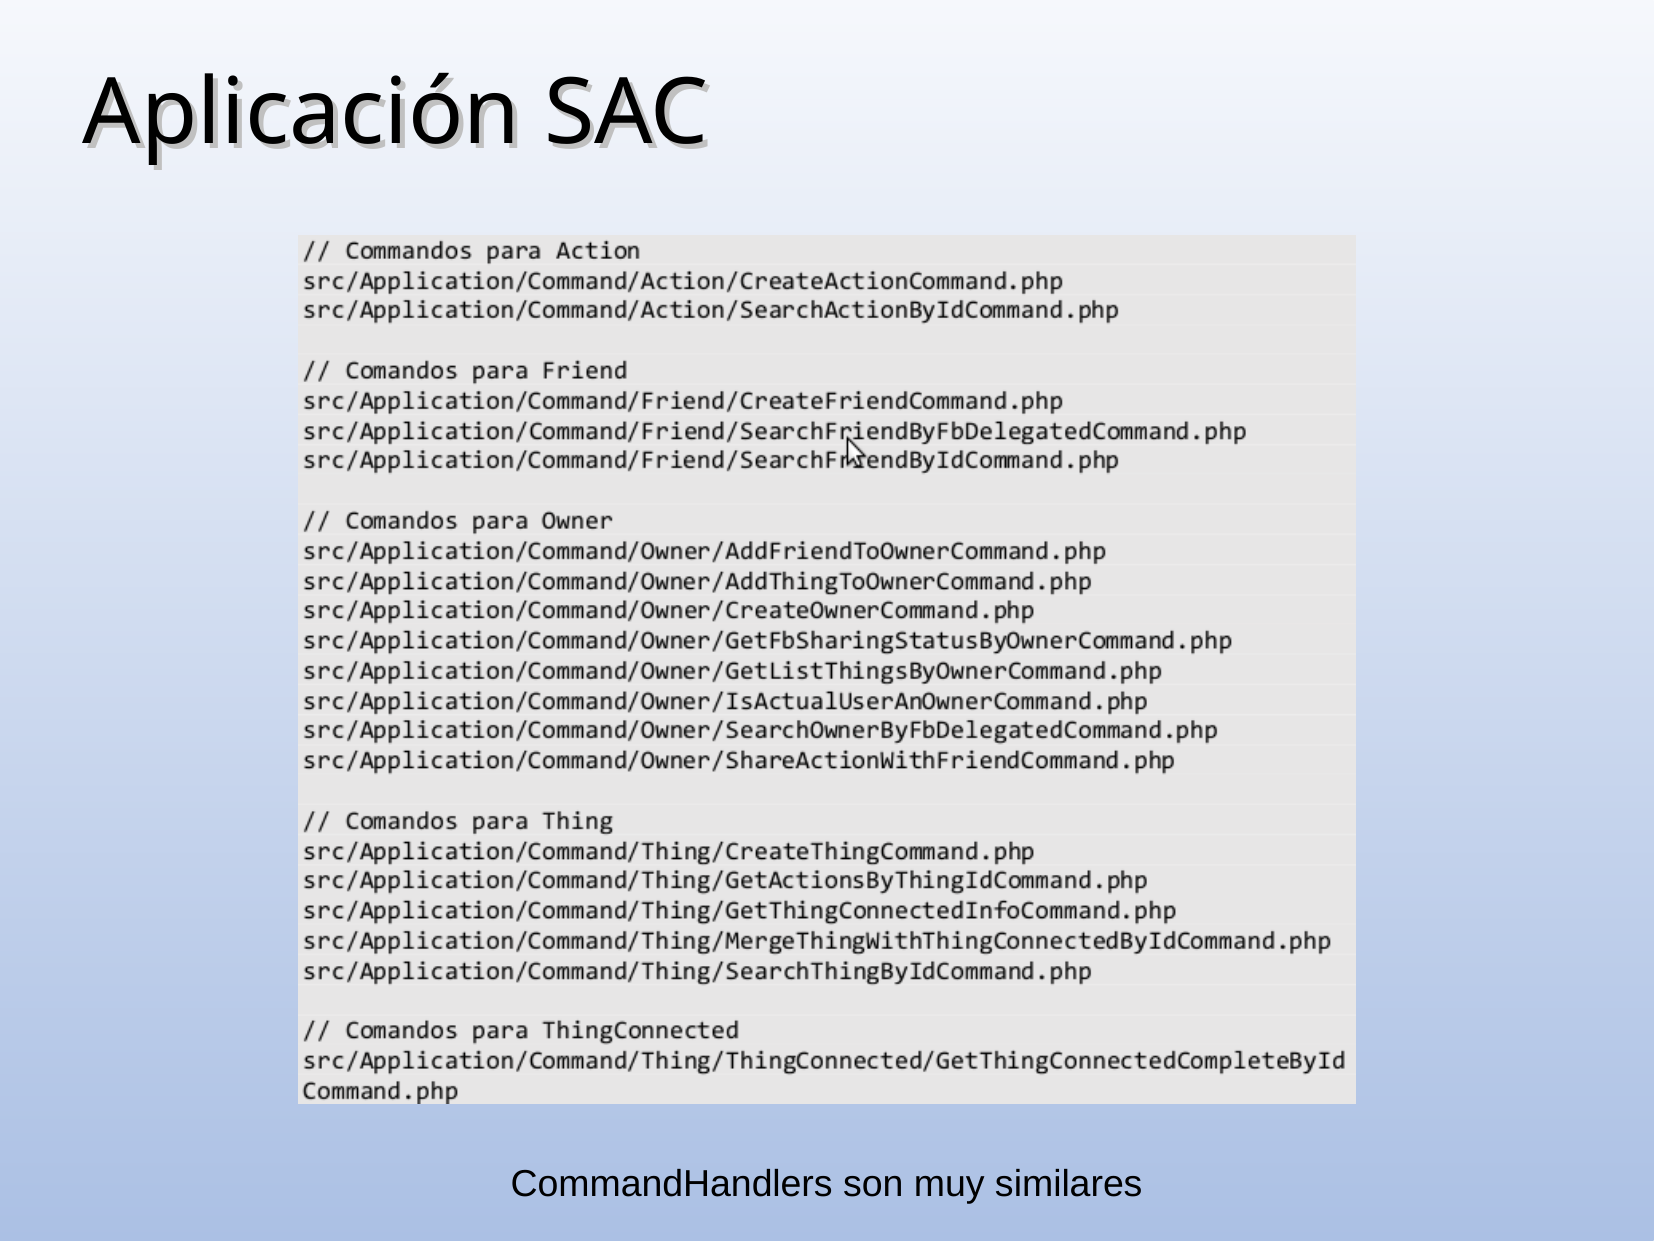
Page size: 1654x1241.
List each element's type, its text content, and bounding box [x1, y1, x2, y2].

title Aplicación SAC [82, 28, 1518, 185]
text_box CommandHandlers son muy similares [495, 1155, 1158, 1212]
picture [298, 235, 1356, 1104]
